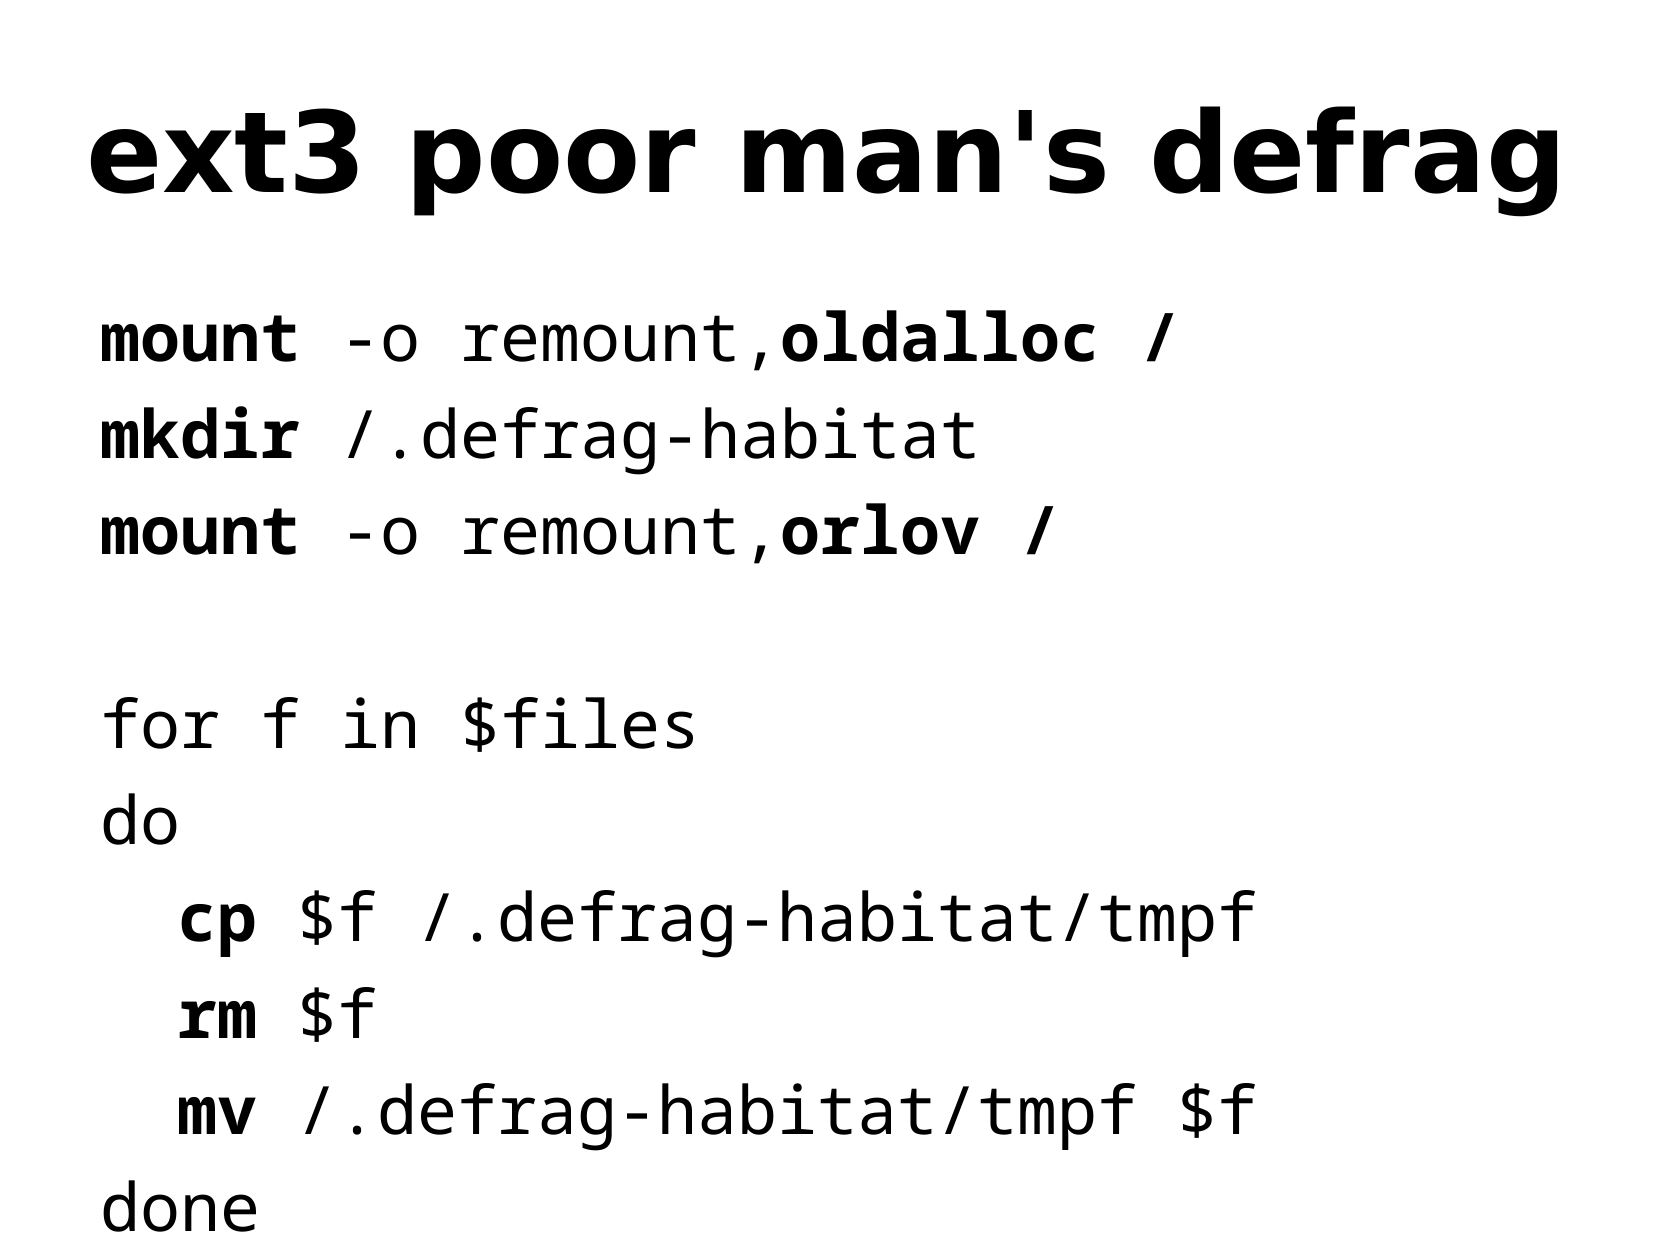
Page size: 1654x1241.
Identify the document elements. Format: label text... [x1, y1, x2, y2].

title ext3 poor man's defrag [82, 49, 1571, 257]
list mount -o remount,oldalloc / mkdir /.defrag-habitat mount -o remount,orlov / for f in $files do cp $f /.defrag-habitat/tmpf rm $f mv /.defrag-habitat/tmpf $f done [82, 290, 1571, 1109]
